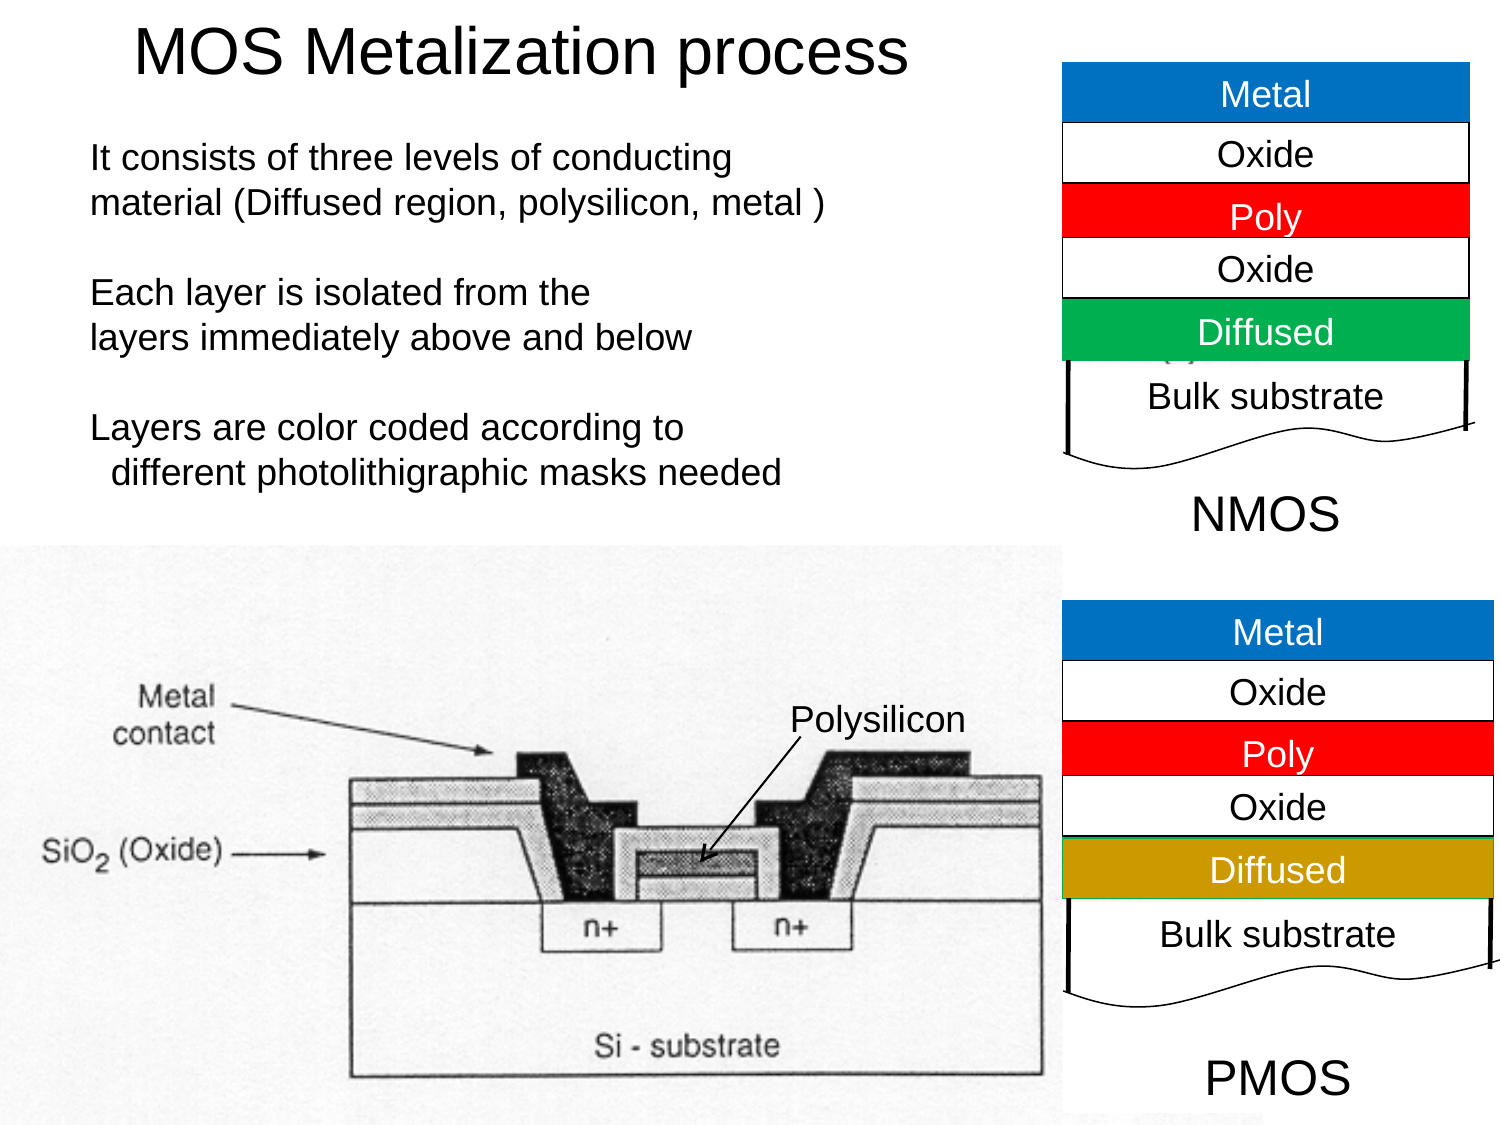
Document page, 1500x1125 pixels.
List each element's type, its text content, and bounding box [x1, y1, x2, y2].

text_box Diffused [1062, 837, 1494, 899]
text_box Poly [1062, 722, 1494, 775]
text_box Polysilicon [774, 687, 1013, 748]
text_box Diffused [1062, 299, 1469, 361]
text_box Poly [1062, 184, 1469, 237]
text_box Oxide [1062, 660, 1494, 722]
text_box Bulk substrate NMOS [1062, 426, 1469, 600]
text_box Oxide [1062, 775, 1494, 836]
picture [0, 546, 1263, 1125]
text_box Metal [1062, 600, 1494, 660]
text_box Oxide [1062, 122, 1469, 184]
text_box Bulk substrate PMOS [1071, 902, 1488, 1006]
text_box Bulk substrate NMOS [1071, 364, 1464, 467]
text_box Bulk substrate PMOS [1062, 963, 1494, 1113]
text_box MOS Metalization process It consists of three levels of conducting material (Diffused region, polysilicon, metal ) Each layer is isolated from the layers immediately above and below Layers are color coded according to different photolithigraphic masks needed [0, 0, 1063, 546]
text_box Metal [1062, 62, 1469, 122]
text_box Oxide [1062, 237, 1469, 298]
